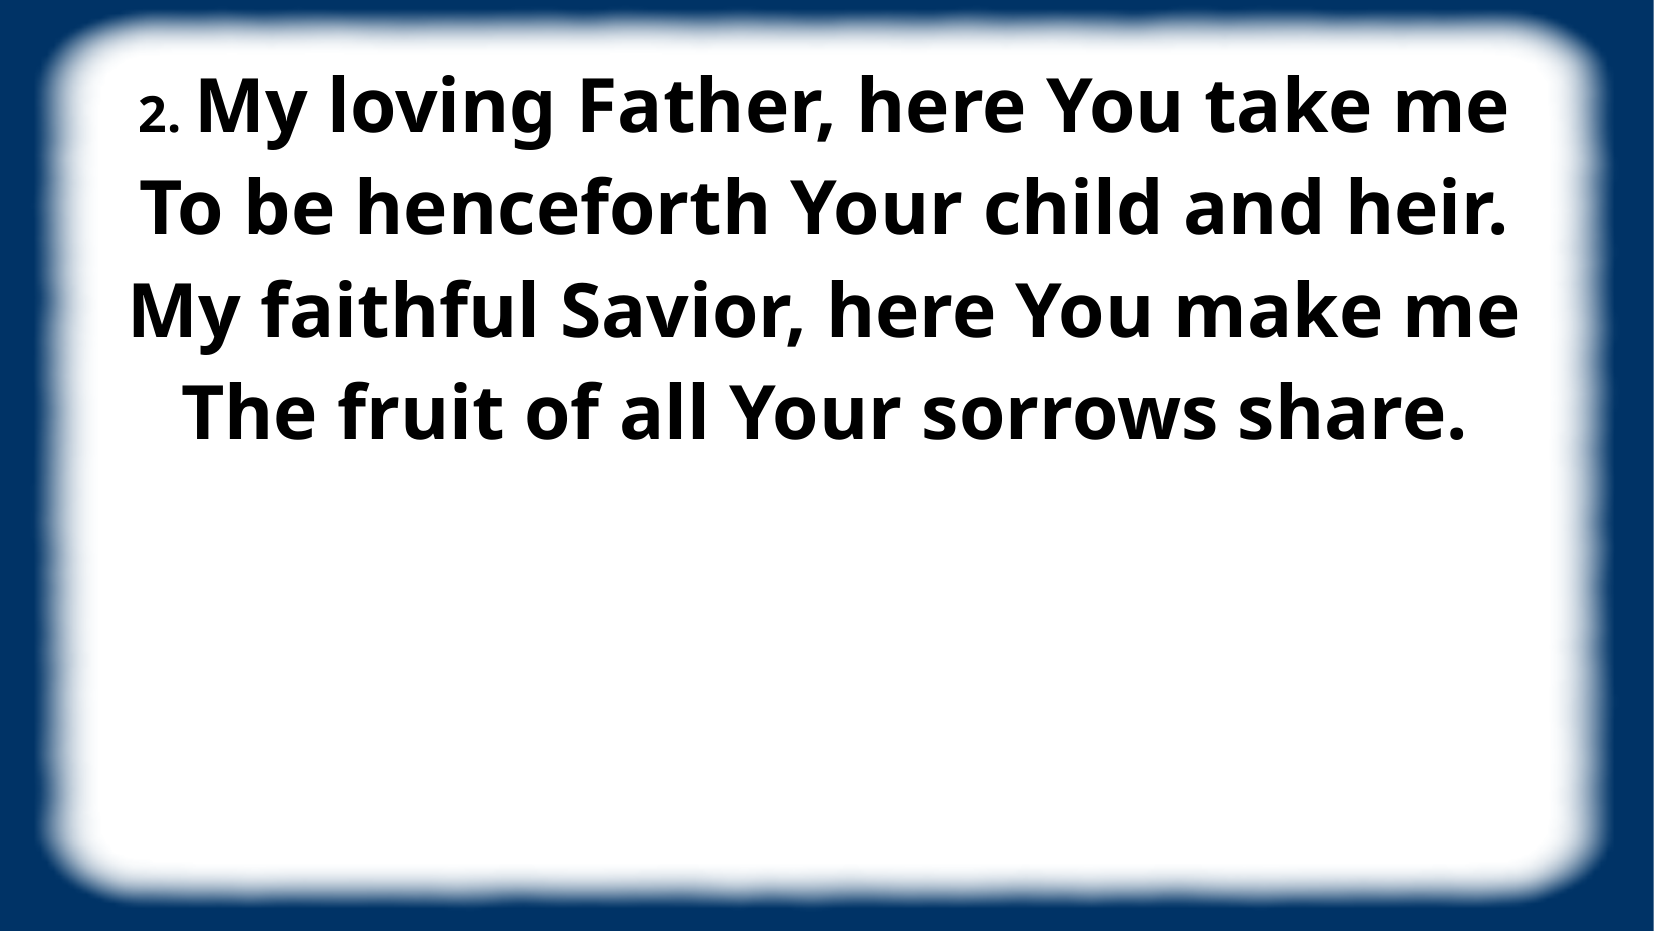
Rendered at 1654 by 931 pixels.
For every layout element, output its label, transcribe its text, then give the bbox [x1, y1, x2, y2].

picture [0, 0, 1654, 931]
text_box 2. My loving Father, here You take me To be henceforth Your child and heir. My faithful Savior, here You make me The fruit of all Your sorrows share. [90, 45, 1561, 458]
